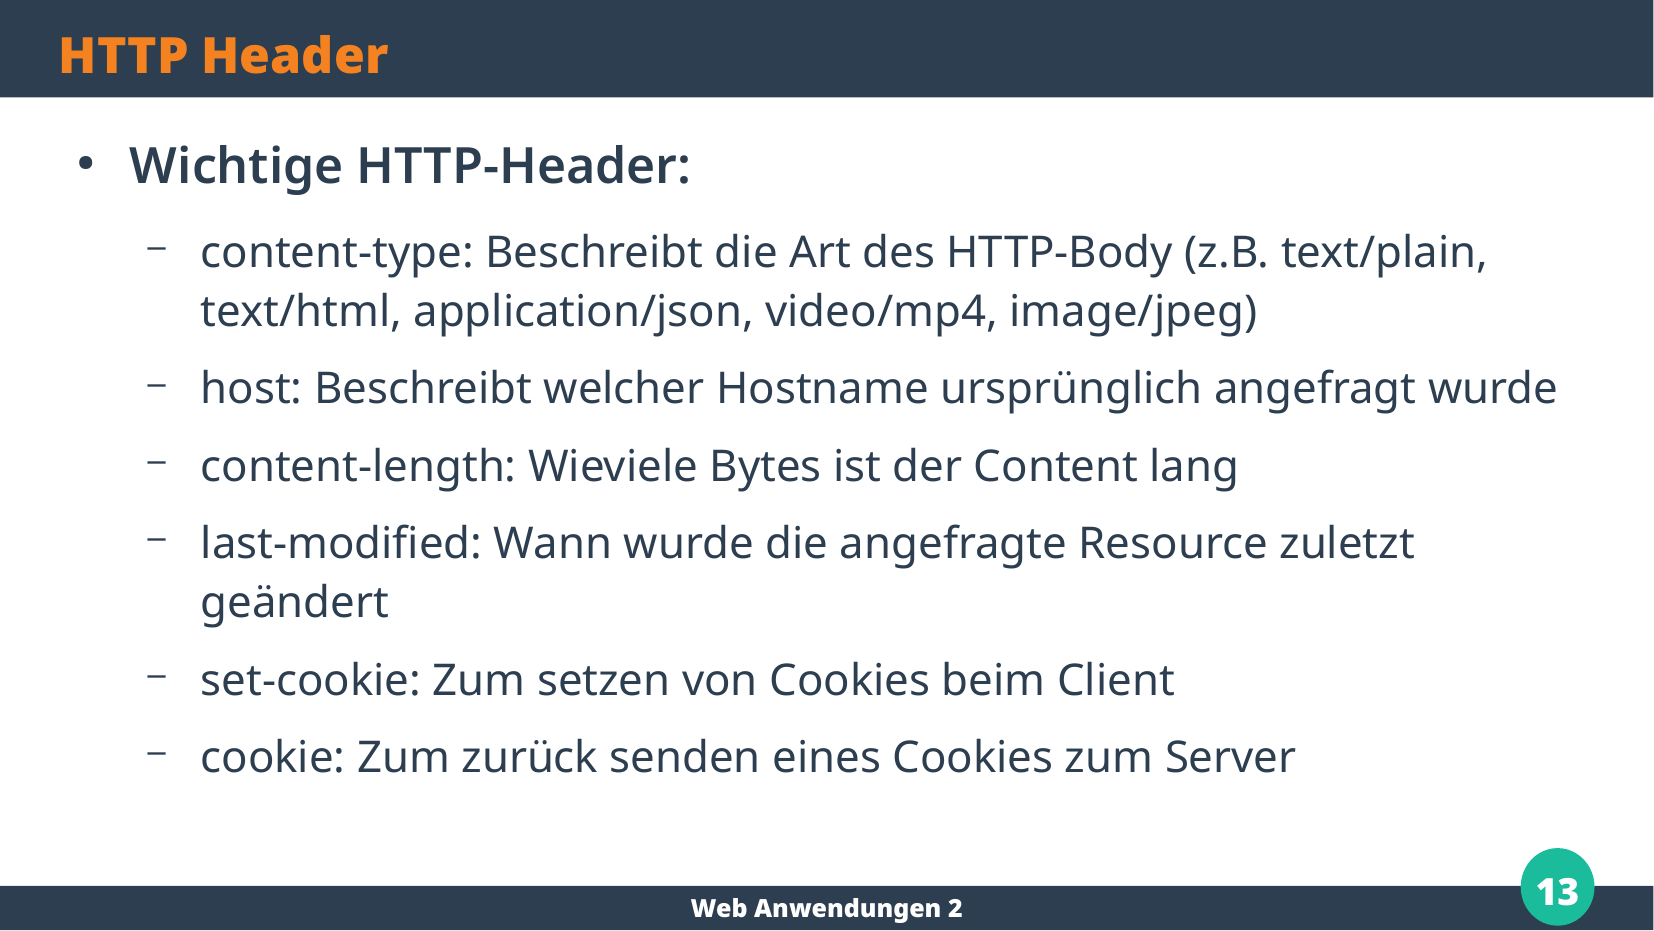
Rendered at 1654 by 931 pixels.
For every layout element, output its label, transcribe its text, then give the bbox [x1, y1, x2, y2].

list Wichtige HTTP-Header: content-type: Beschreibt die Art des HTTP-Body (z.B. text/plain, text/html, application/json, video/mp4, image/jpeg) host: Beschreibt welcher Hostname ursprünglich angefragt wurde content-length: Wieviele Bytes ist der Content lang last-modified: Wann wurde die angefragte Resource zuletzt geändert set-cookie: Zum setzen von Cookies beim Client cookie: Zum zurück senden eines Cookies zum Server [59, 129, 1595, 864]
title HTTP Header [59, 8, 1595, 89]
